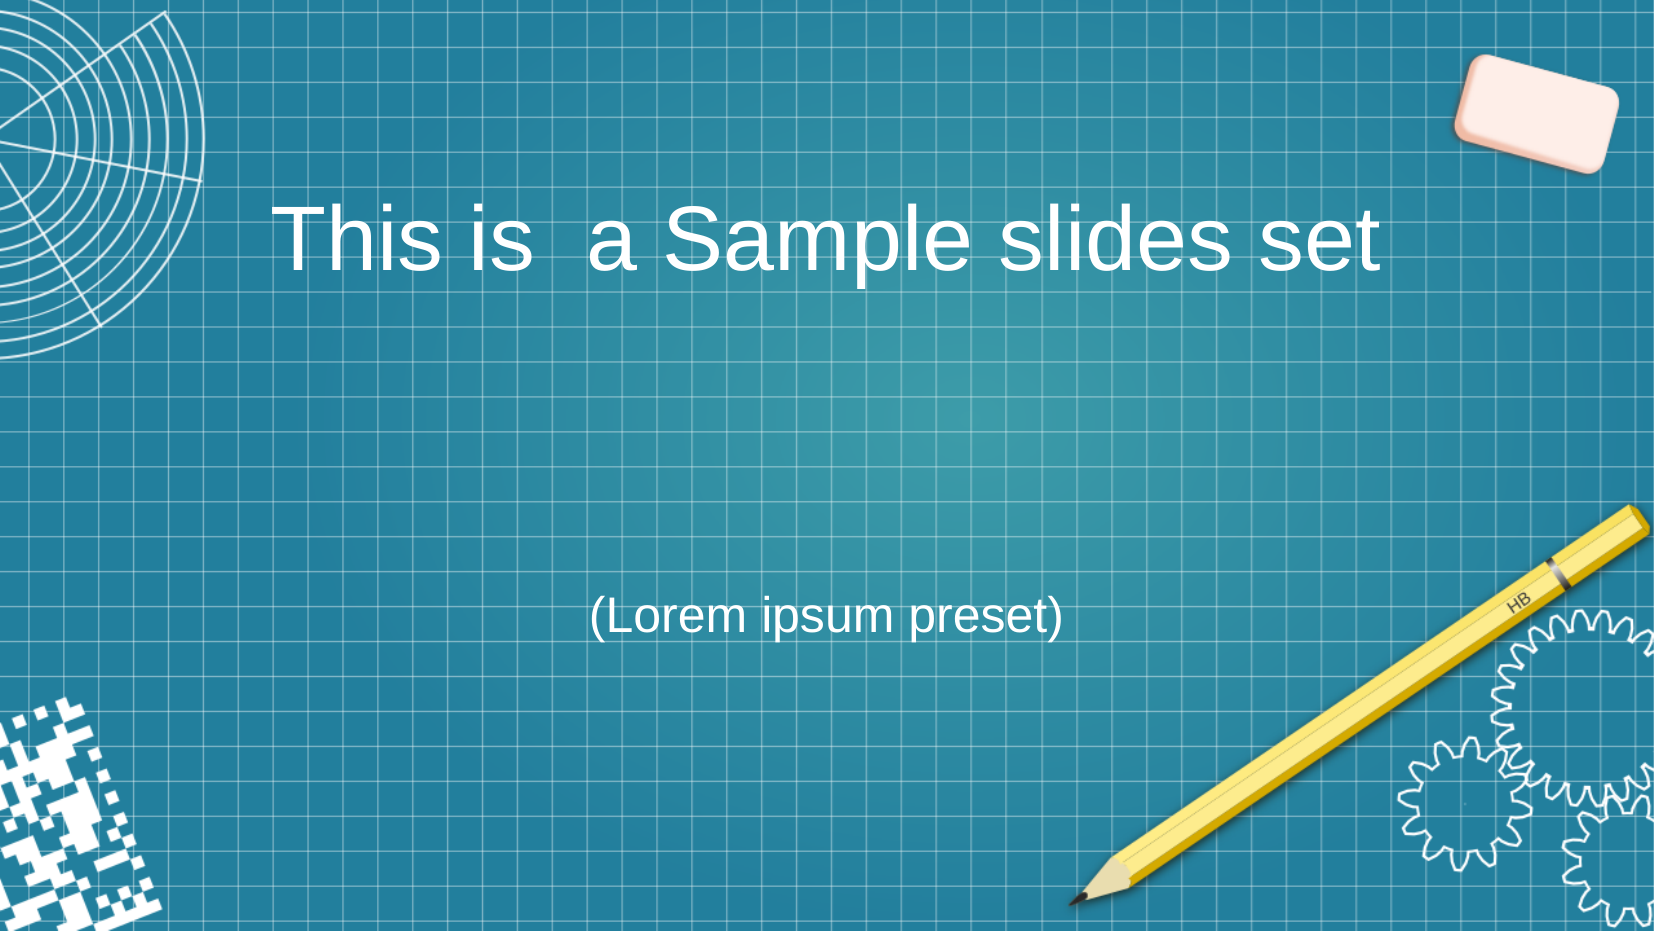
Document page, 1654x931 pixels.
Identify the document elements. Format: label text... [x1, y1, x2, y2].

subtitle (Lorem ipsum preset) [82, 389, 1571, 842]
title This is a Sample slides set [82, 132, 1571, 346]
picture [0, 0, 1654, 931]
